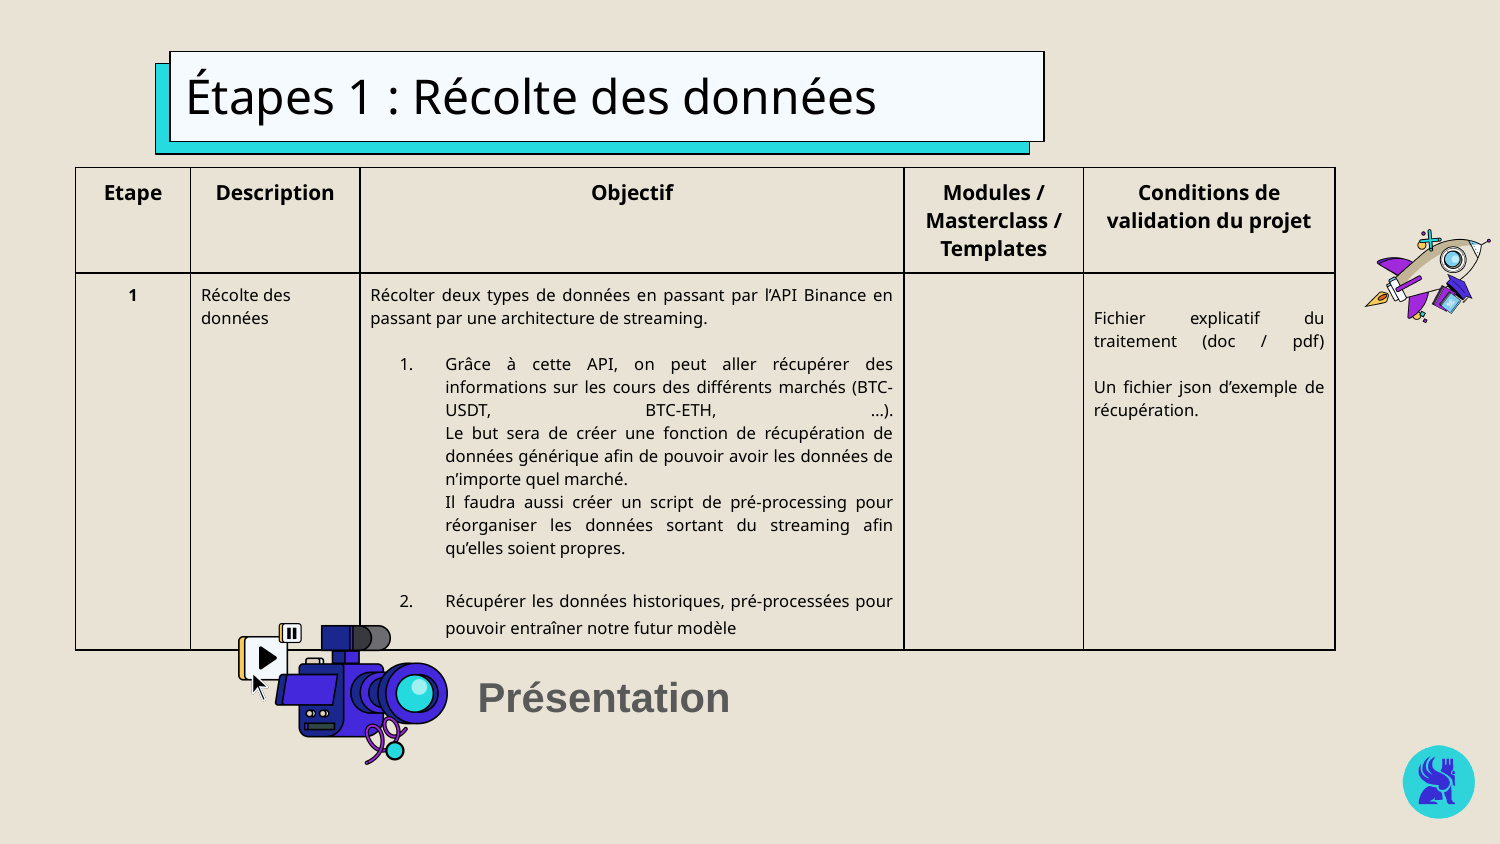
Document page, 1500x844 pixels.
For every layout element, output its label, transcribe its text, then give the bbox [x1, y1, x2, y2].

table_cell [905, 274, 1083, 649]
table_cell Récolte des données [191, 274, 359, 649]
text_box Présentation [232, 655, 238, 736]
table_header Objectif [361, 168, 903, 272]
table_cell 1 [76, 274, 190, 649]
table_header Etape [76, 168, 190, 272]
table_cell Fichier explicatif du traitement (doc / pdf) Un fichier json d’exemple de récupération. [1084, 274, 1334, 649]
table_header Description [191, 168, 359, 272]
title Étapes 1 : Récolte des données [170, 51, 1044, 142]
text_box Présentation [448, 655, 976, 736]
picture [1355, 197, 1500, 350]
text_box [155, 63, 1030, 154]
table_cell Récolter deux types de données en passant par l’API Binance en passant par une architecture de streaming. Grâce à cette API, on peut aller récupérer des informations sur les cours des différents marchés (BTC-USDT, BTC-ETH, …). Le but sera de créer une fonction de récupération de données générique afin de pouvoir avoir les données de n’importe quel marché. Il faudra aussi créer un script de pré-processing pour réorganiser les données sortant du streaming afin qu’elles soient propres. Récupérer les données historiques, pré-processées pour pouvoir entraîner notre futur modèle [361, 274, 903, 649]
picture [1402, 745, 1475, 819]
table_header Conditions de validation du projet [1084, 168, 1334, 272]
picture [238, 623, 448, 765]
table_header Modules / Masterclass / Templates [905, 168, 1083, 272]
